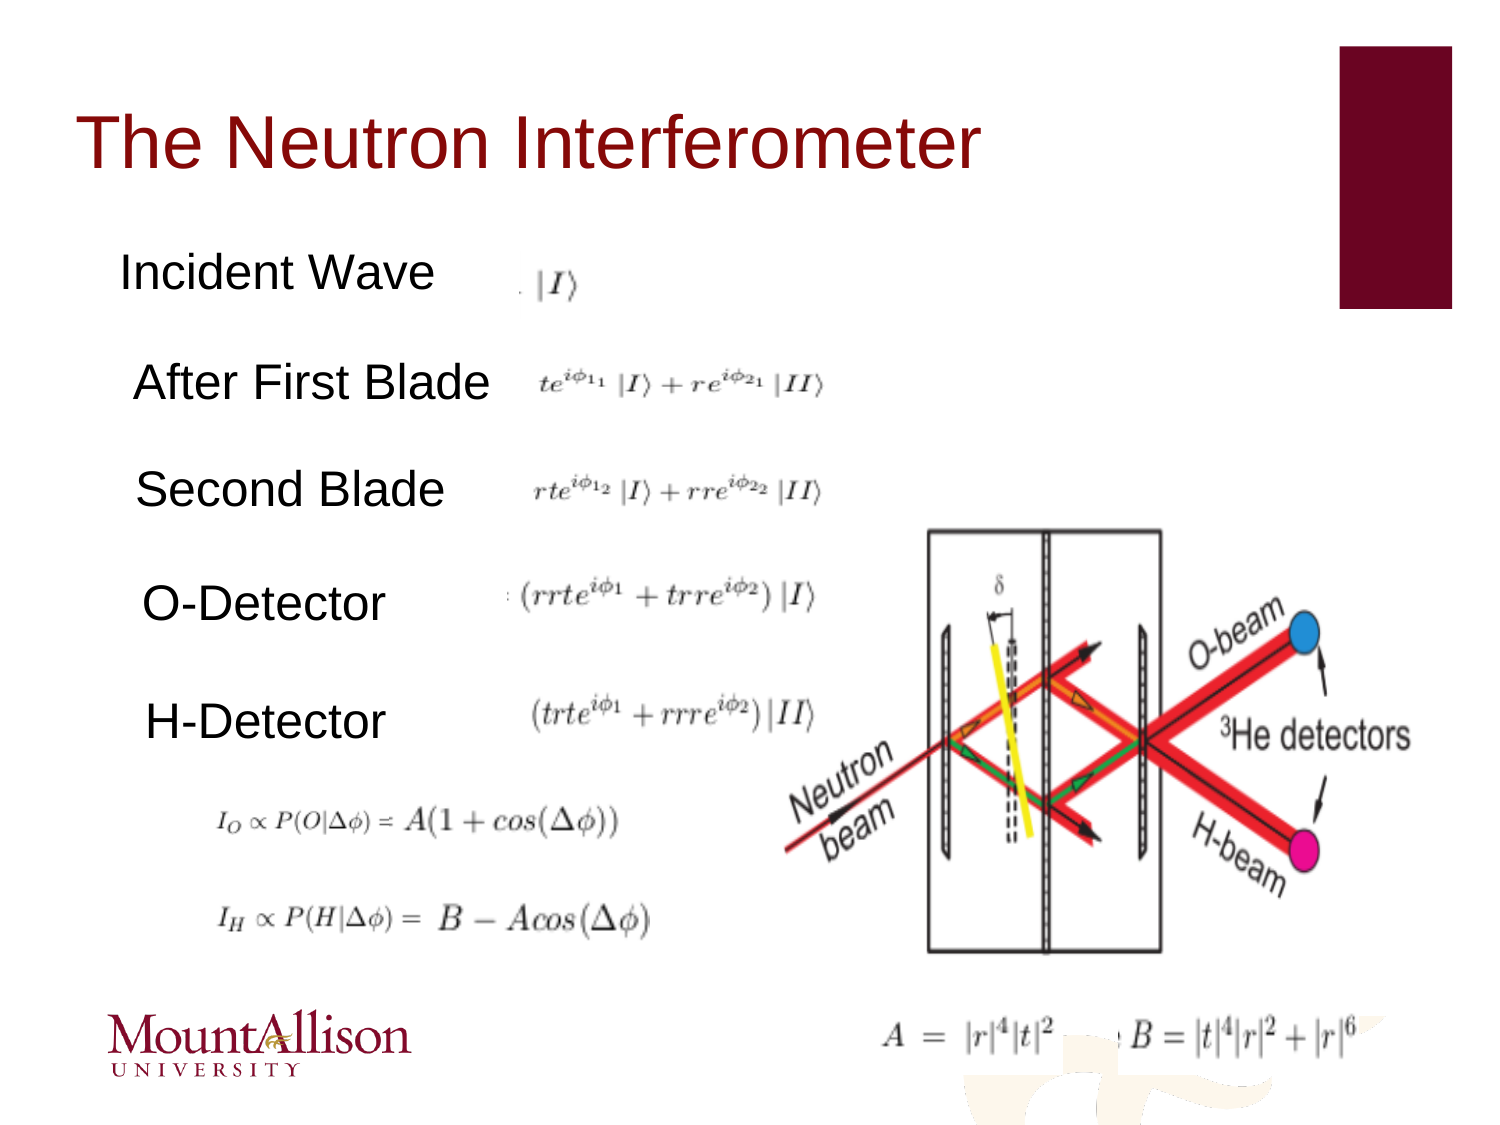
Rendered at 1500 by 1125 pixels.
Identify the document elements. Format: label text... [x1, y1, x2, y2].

text_box H-Detector [130, 681, 402, 756]
picture [188, 779, 627, 863]
text_box Second Blade [120, 448, 461, 524]
text_box Incident Wave [104, 232, 449, 308]
picture [107, 436, 1465, 1125]
text_box After First Blade [118, 342, 507, 418]
picture [519, 354, 839, 420]
title The Neutron Interferometer [75, 44, 1425, 233]
text_box O-Detector [127, 562, 402, 638]
picture [519, 251, 591, 319]
